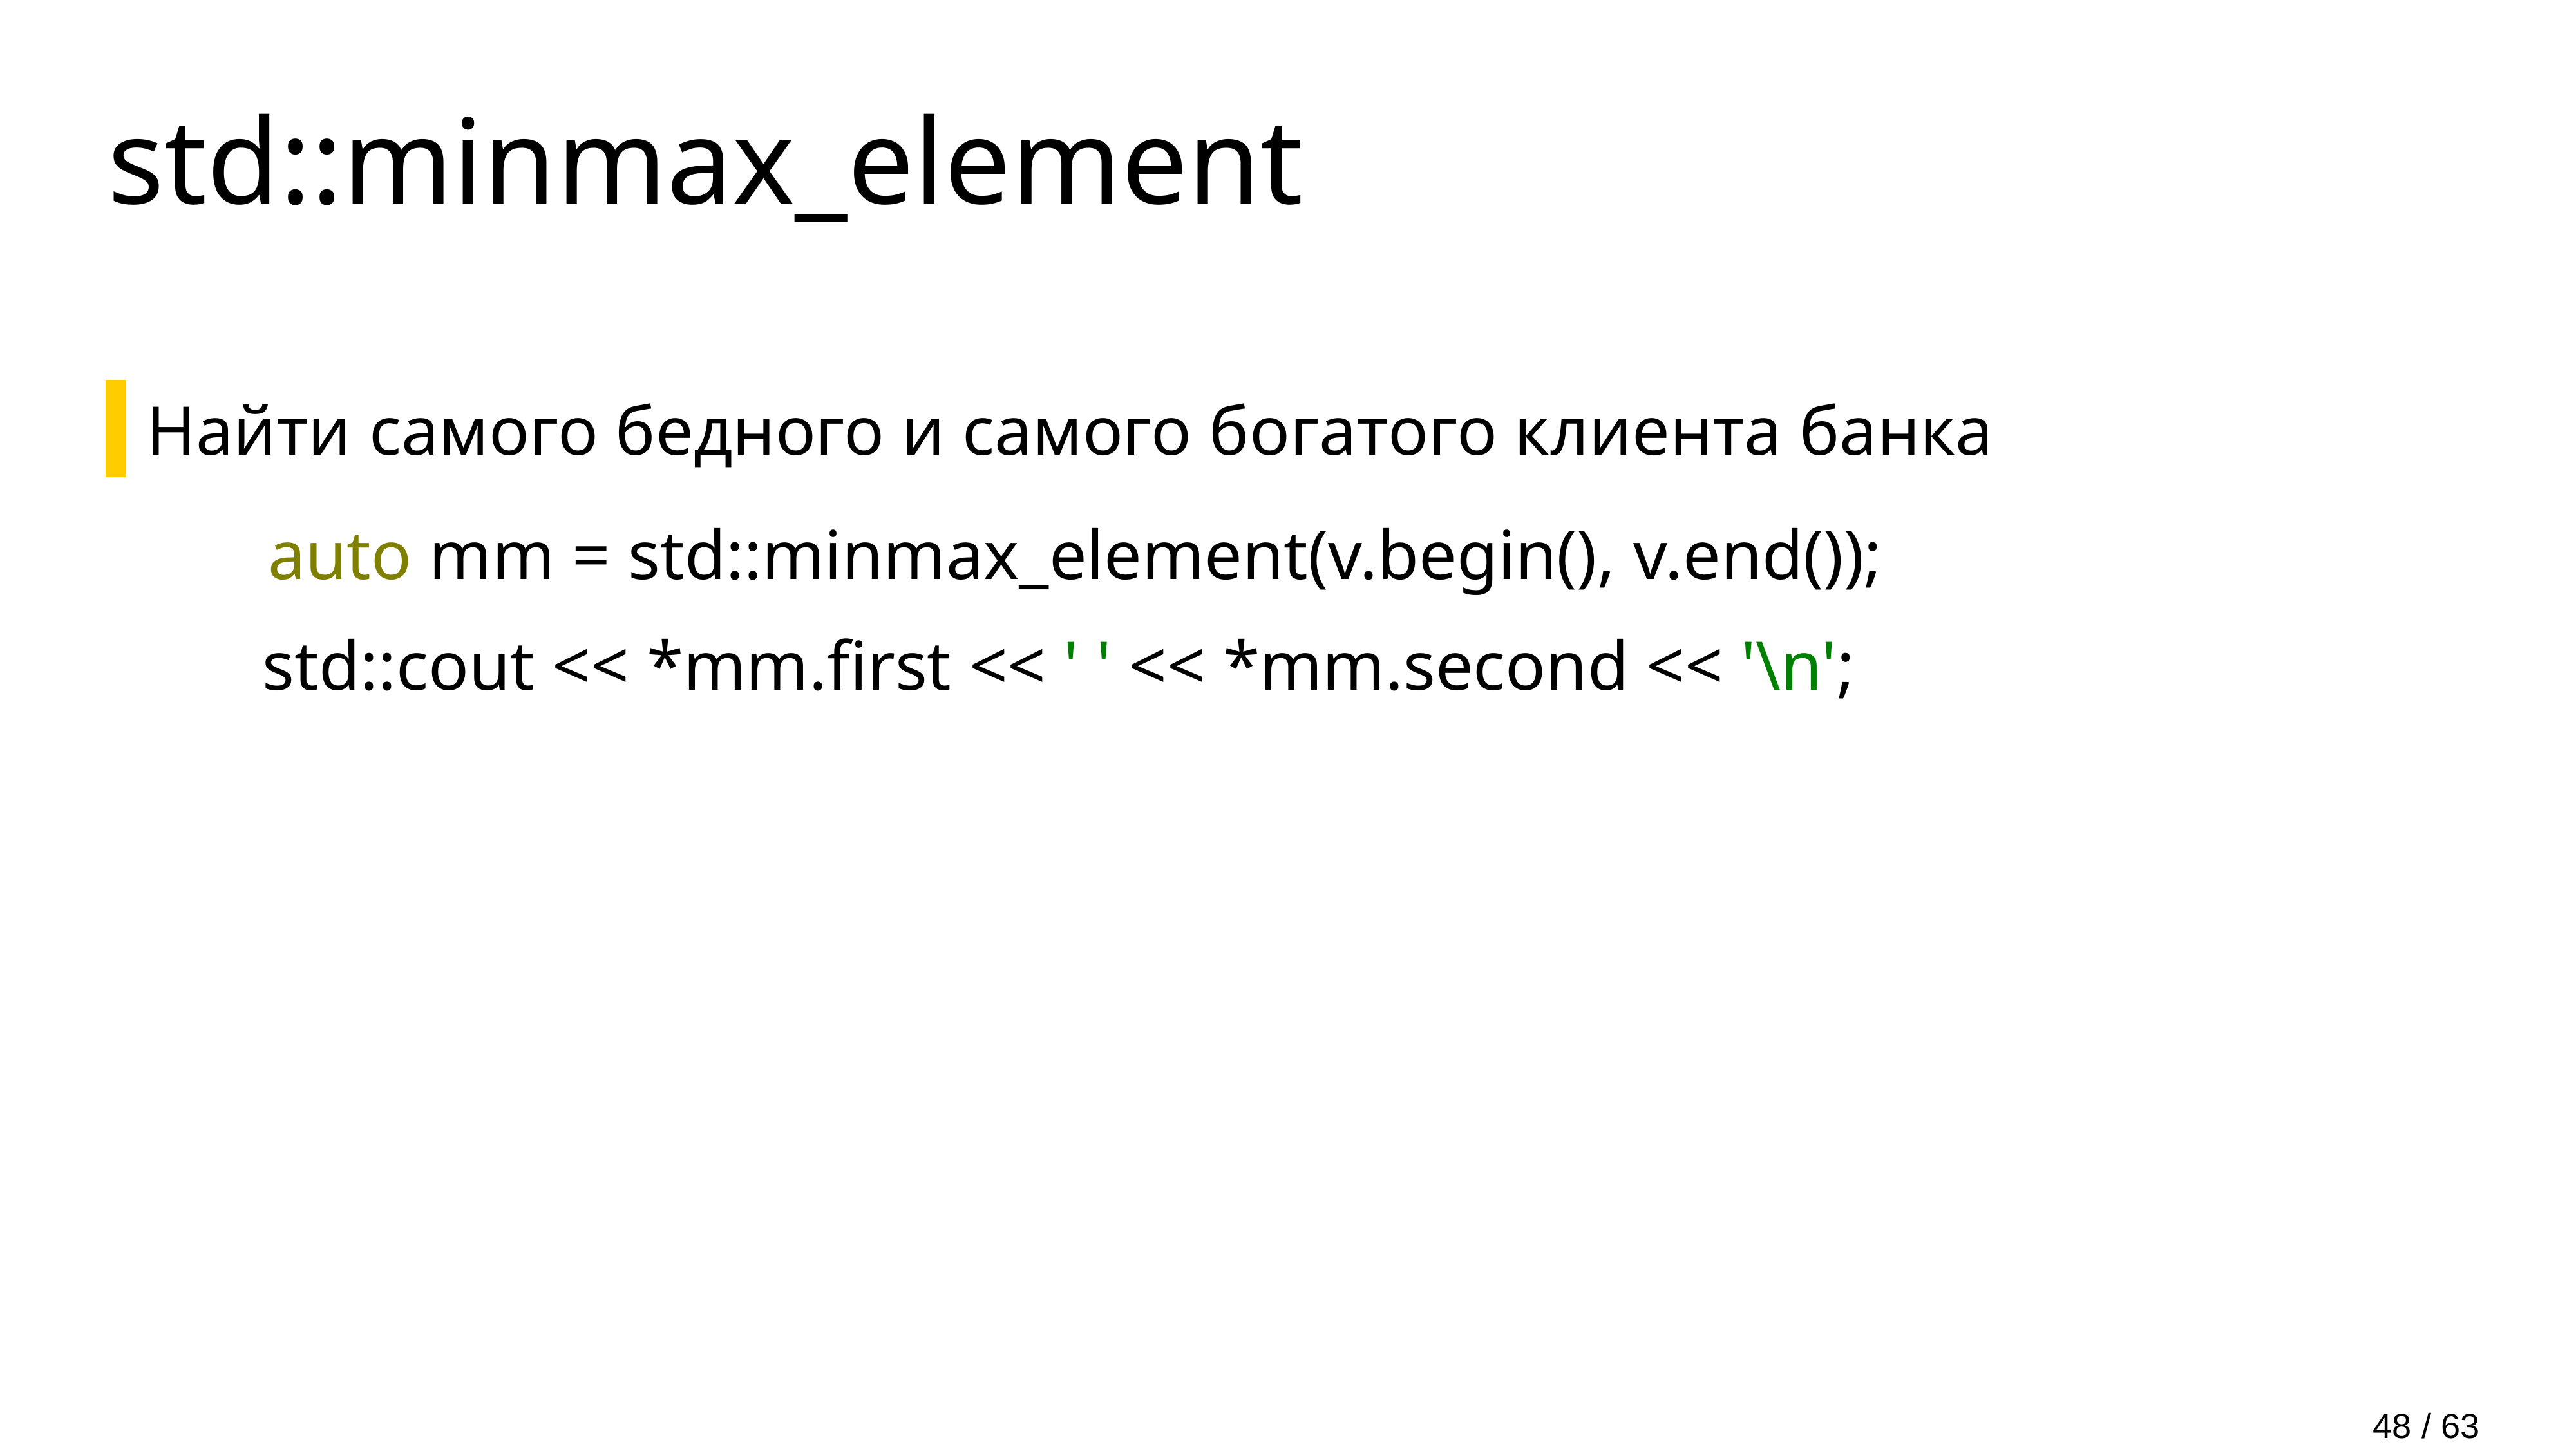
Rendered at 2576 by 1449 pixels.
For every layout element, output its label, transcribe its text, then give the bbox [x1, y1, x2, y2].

text_box <number> / 63 [2363, 1402, 2576, 1449]
title std::minmax_element [108, 80, 2468, 242]
text_box Найти самого бедного и самого богатого клиента банка auto mm = std::minmax_element(v.begin(), v.end()); std::cout << *mm.first << ' ' << *mm.second << '\n'; [96, 364, 2512, 1419]
